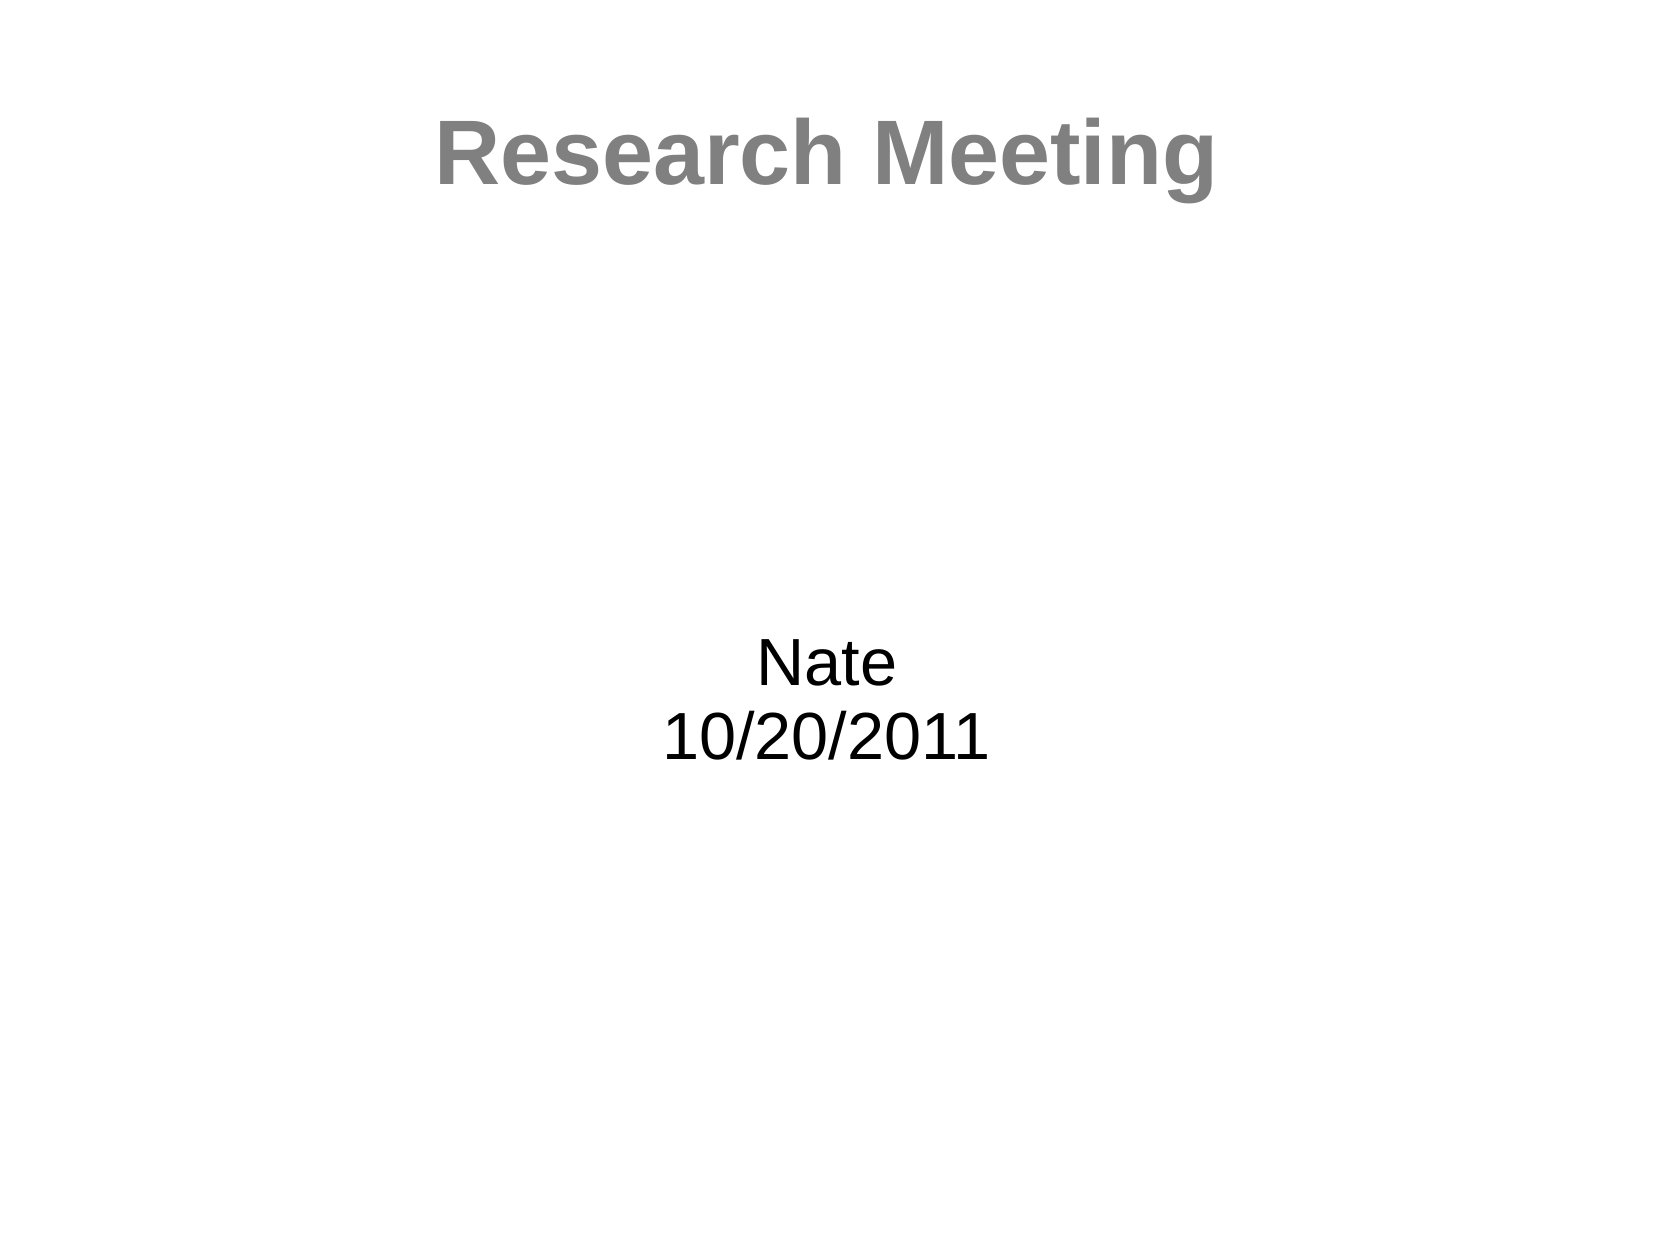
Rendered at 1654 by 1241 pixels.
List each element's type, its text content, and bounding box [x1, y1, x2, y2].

title Research Meeting [82, 49, 1571, 257]
subtitle Nate 10/20/2011 [82, 290, 1571, 1109]
